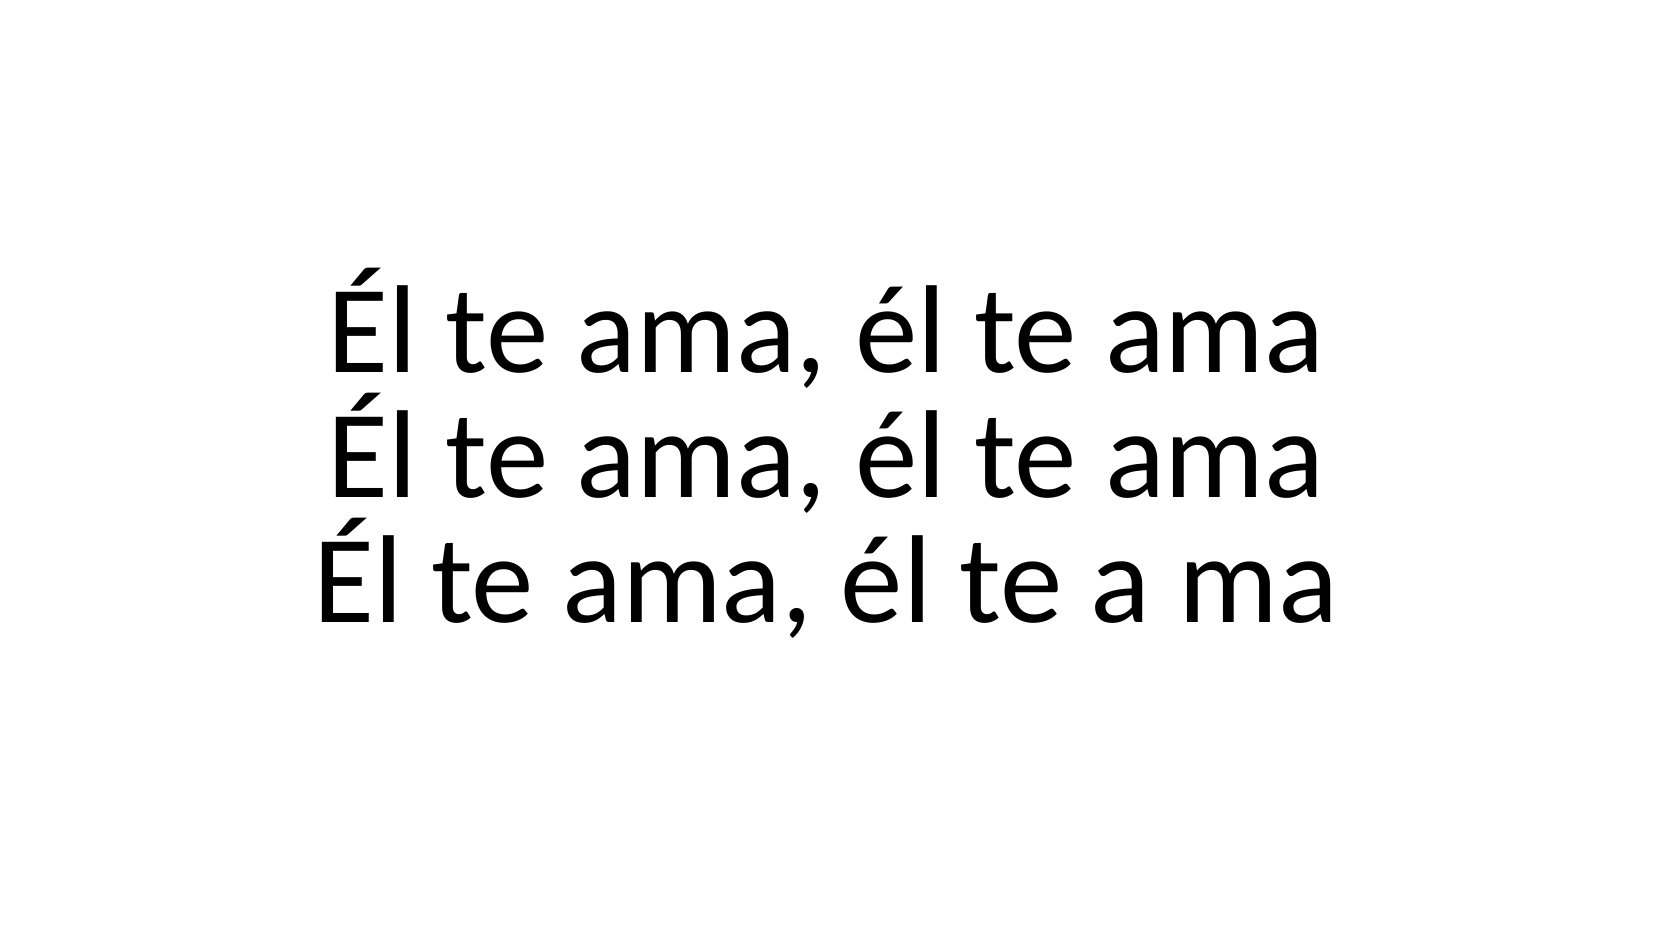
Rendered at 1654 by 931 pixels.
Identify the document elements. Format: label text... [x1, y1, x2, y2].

title Él te ama, él te ama Él te ama, él te ama Él te ama, él te a ma [0, 3, 1654, 931]
